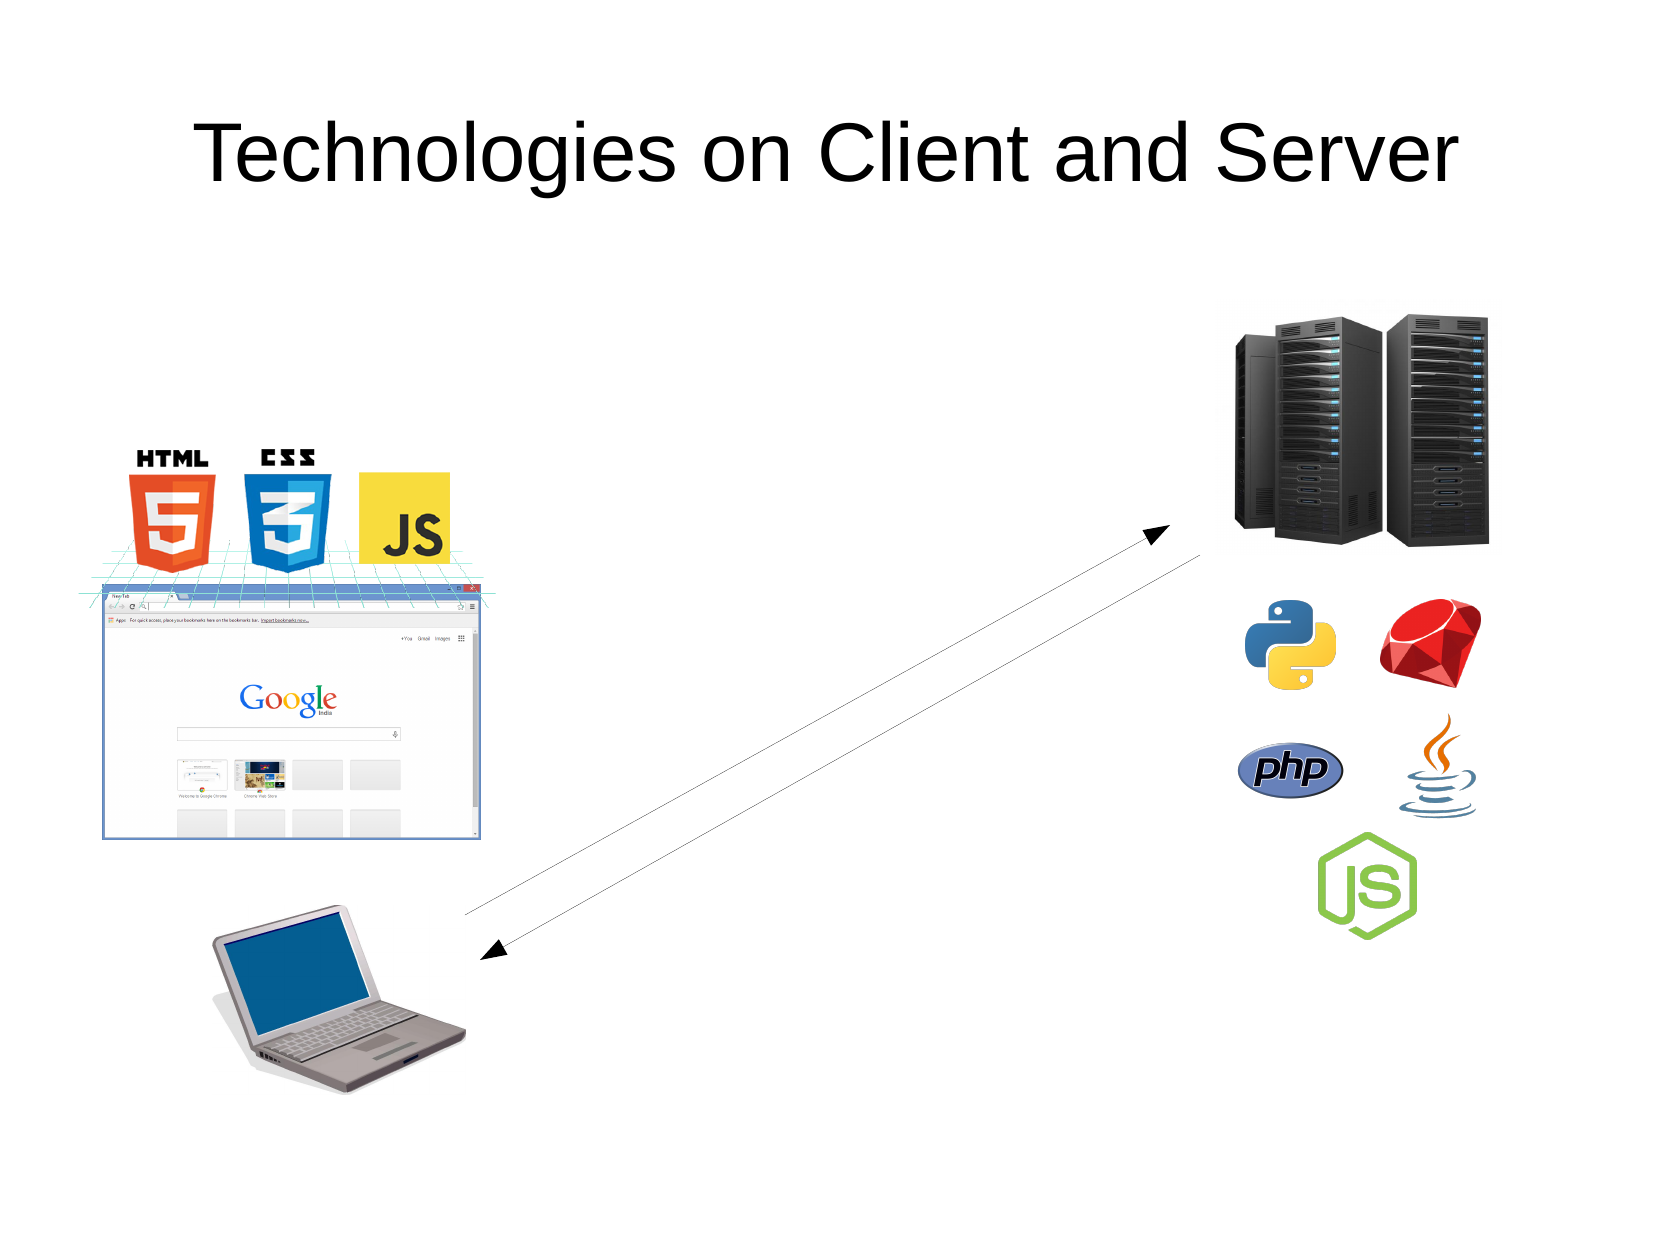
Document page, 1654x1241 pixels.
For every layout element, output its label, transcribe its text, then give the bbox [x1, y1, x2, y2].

picture [1215, 712, 1426, 944]
picture [1245, 600, 1336, 691]
picture [212, 905, 466, 1096]
picture [1380, 599, 1481, 688]
picture [78, 449, 496, 840]
title Technologies on Client and Server [82, 49, 1571, 257]
picture [1395, 712, 1479, 826]
picture [1215, 299, 1502, 556]
